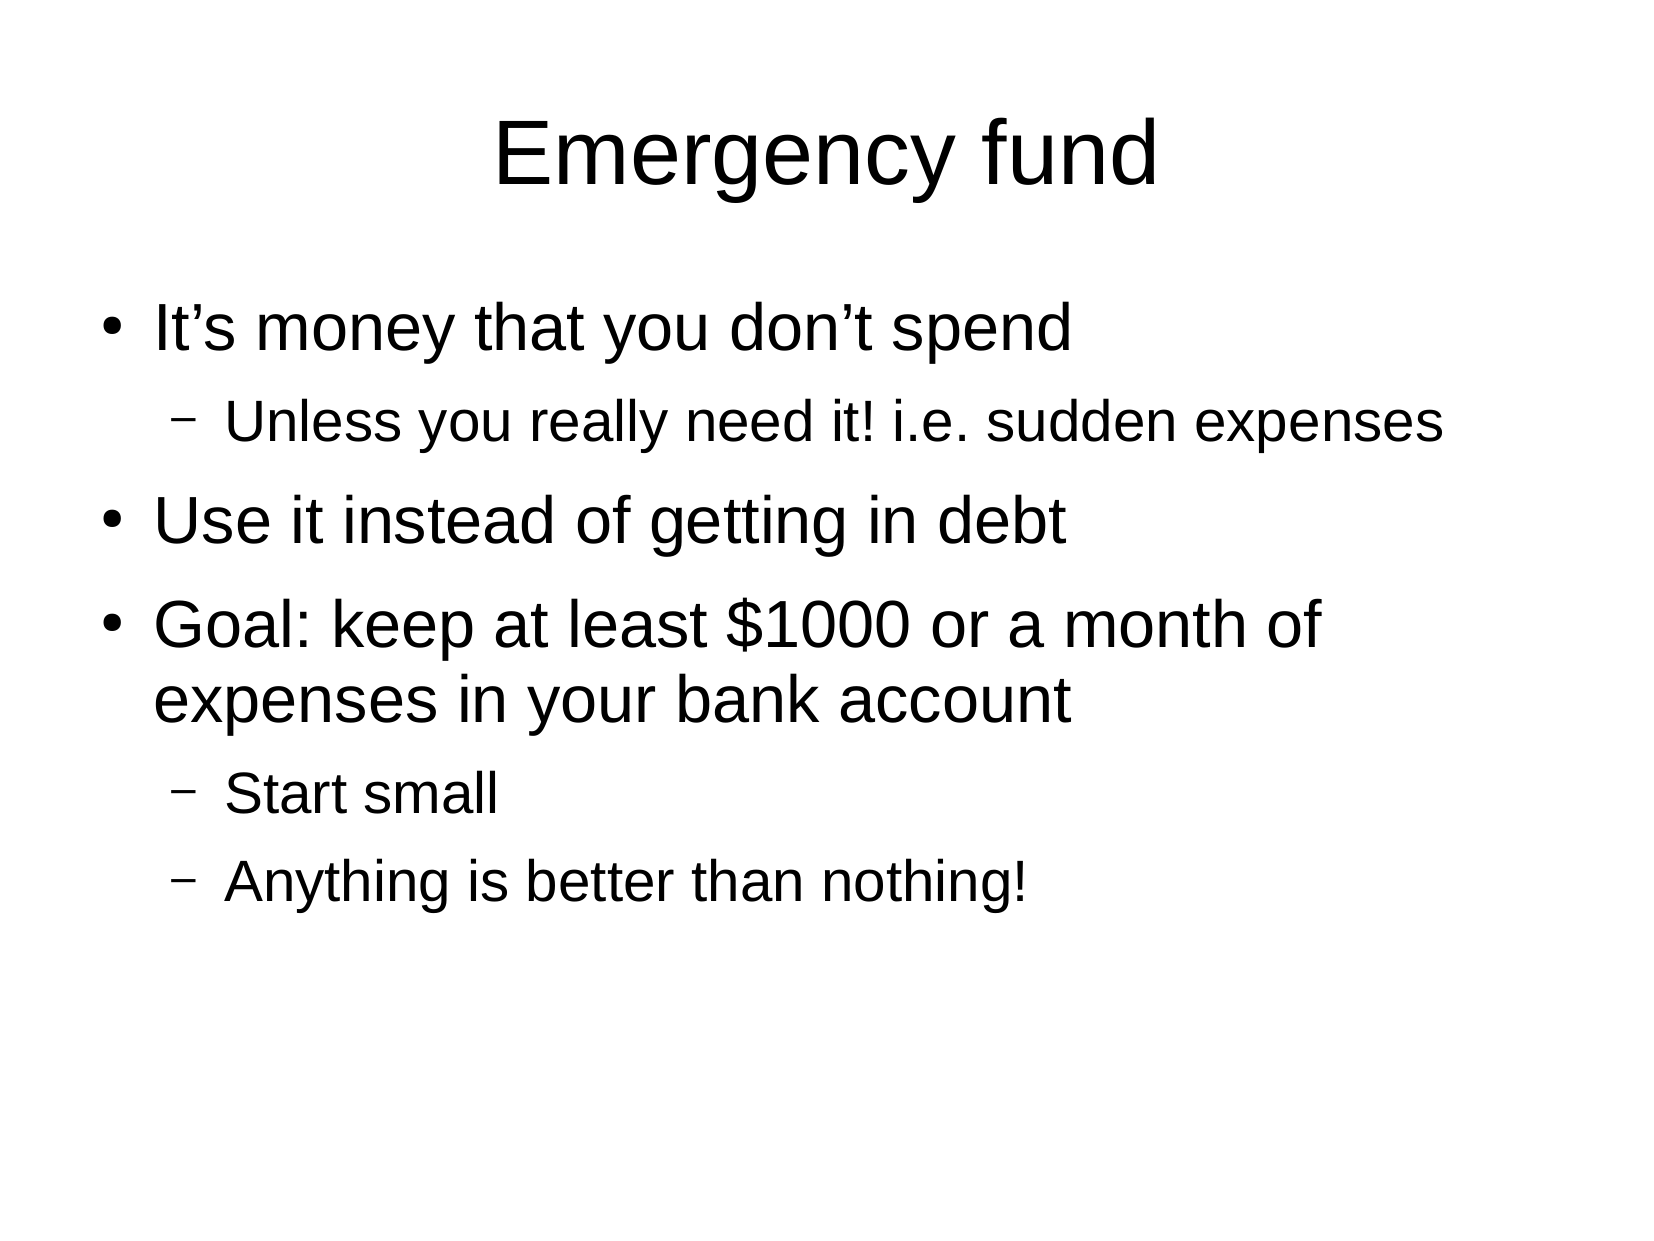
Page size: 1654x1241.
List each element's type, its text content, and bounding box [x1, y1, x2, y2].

list It’s money that you don’t spend Unless you really need it! i.e. sudden expenses Use it instead of getting in debt Goal: keep at least $1000 or a month of expenses in your bank account Start small Anything is better than nothing! [82, 290, 1571, 1010]
title Emergency fund [82, 49, 1571, 257]
